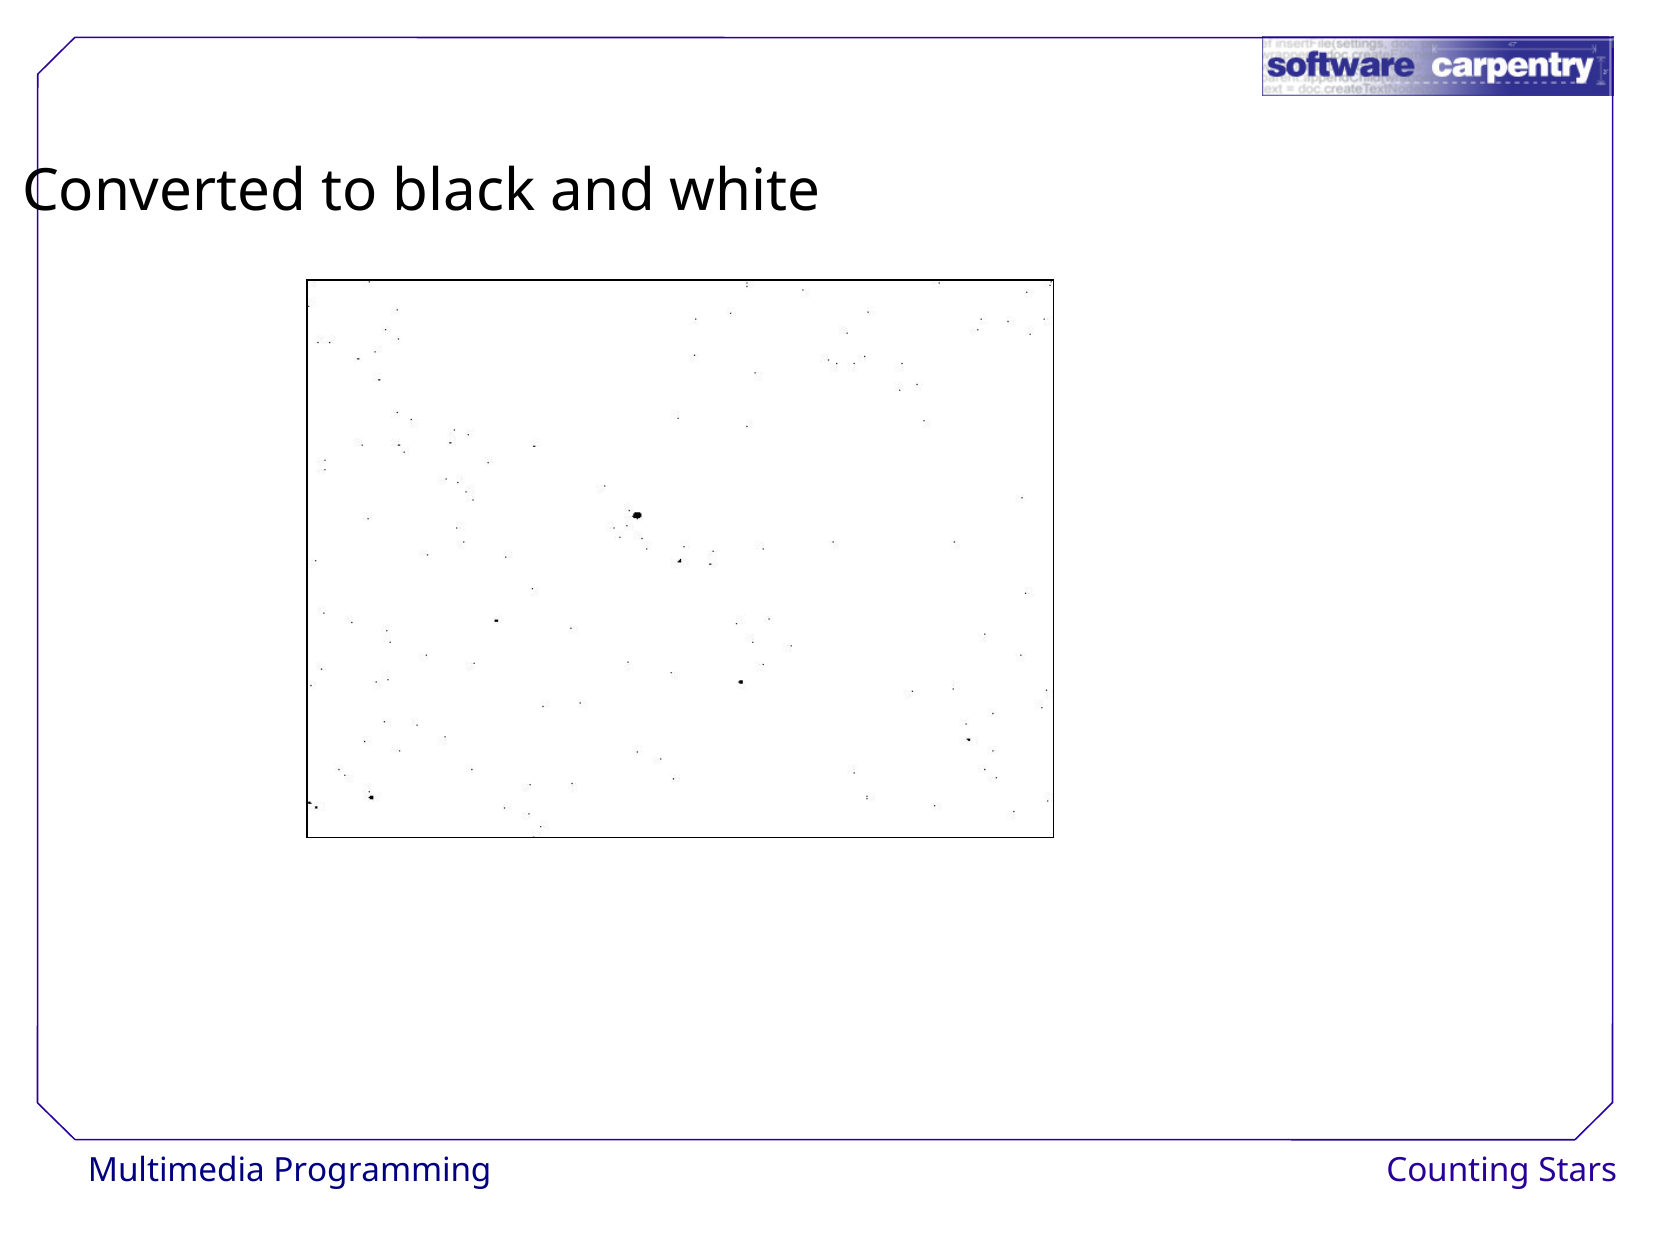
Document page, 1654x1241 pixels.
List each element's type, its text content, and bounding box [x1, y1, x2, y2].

picture [1262, 36, 1614, 96]
text_box Converted to black and white [7, 109, 986, 231]
picture [308, 281, 1053, 837]
